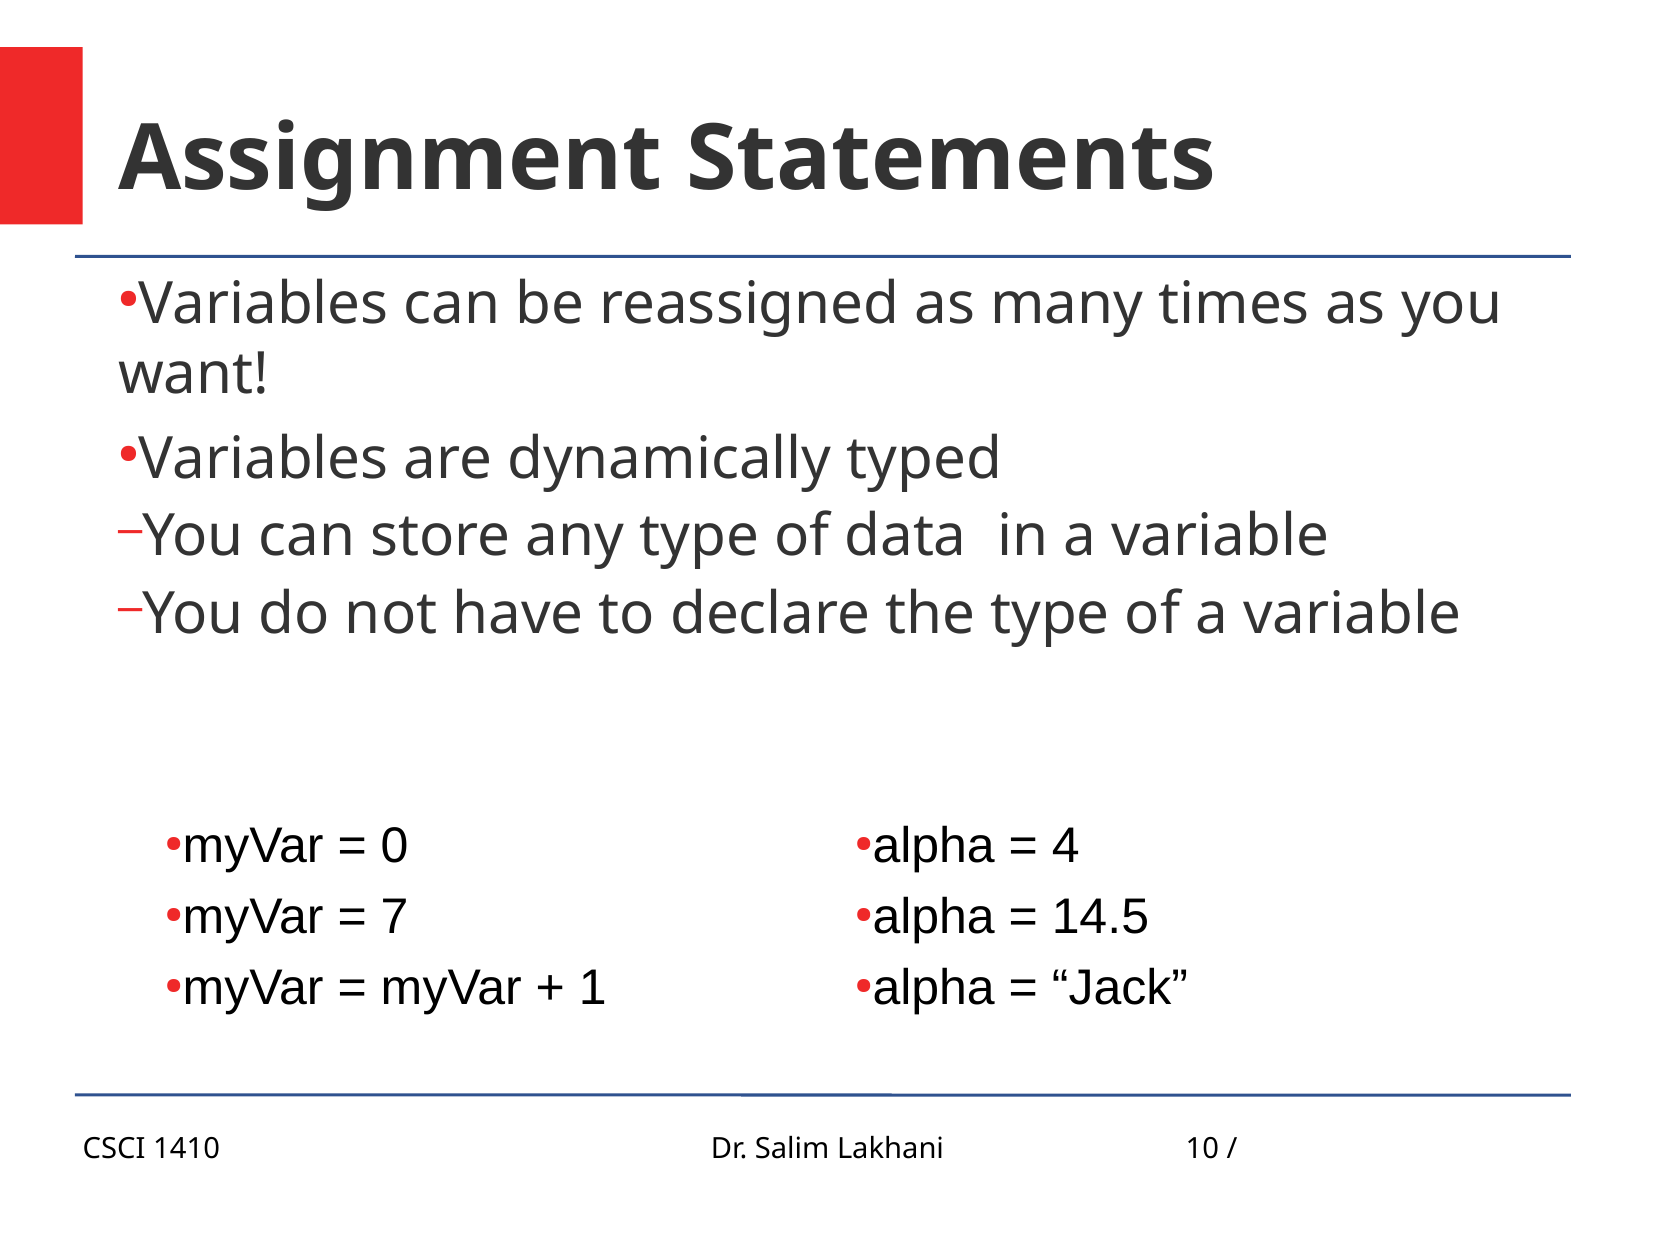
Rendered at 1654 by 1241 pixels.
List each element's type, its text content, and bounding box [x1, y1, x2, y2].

text_box alpha = 4 alpha = 14.5 alpha = “Jack” [840, 810, 1441, 1078]
text_box Dr. Salim Lakhani [565, 1129, 1090, 1216]
text_box / [1185, 1129, 1571, 1216]
title Assignment Statements [118, 49, 1571, 257]
text_box myVar = 0 myVar = 7 myVar = myVar + 1 [150, 810, 751, 1078]
list Variables can be reassigned as many times as you want! Variables are dynamically typed You can store any type of data in a variable You do not have to declare the type of a variable [118, 265, 1536, 796]
text_box CSCI 1410 [82, 1129, 468, 1216]
